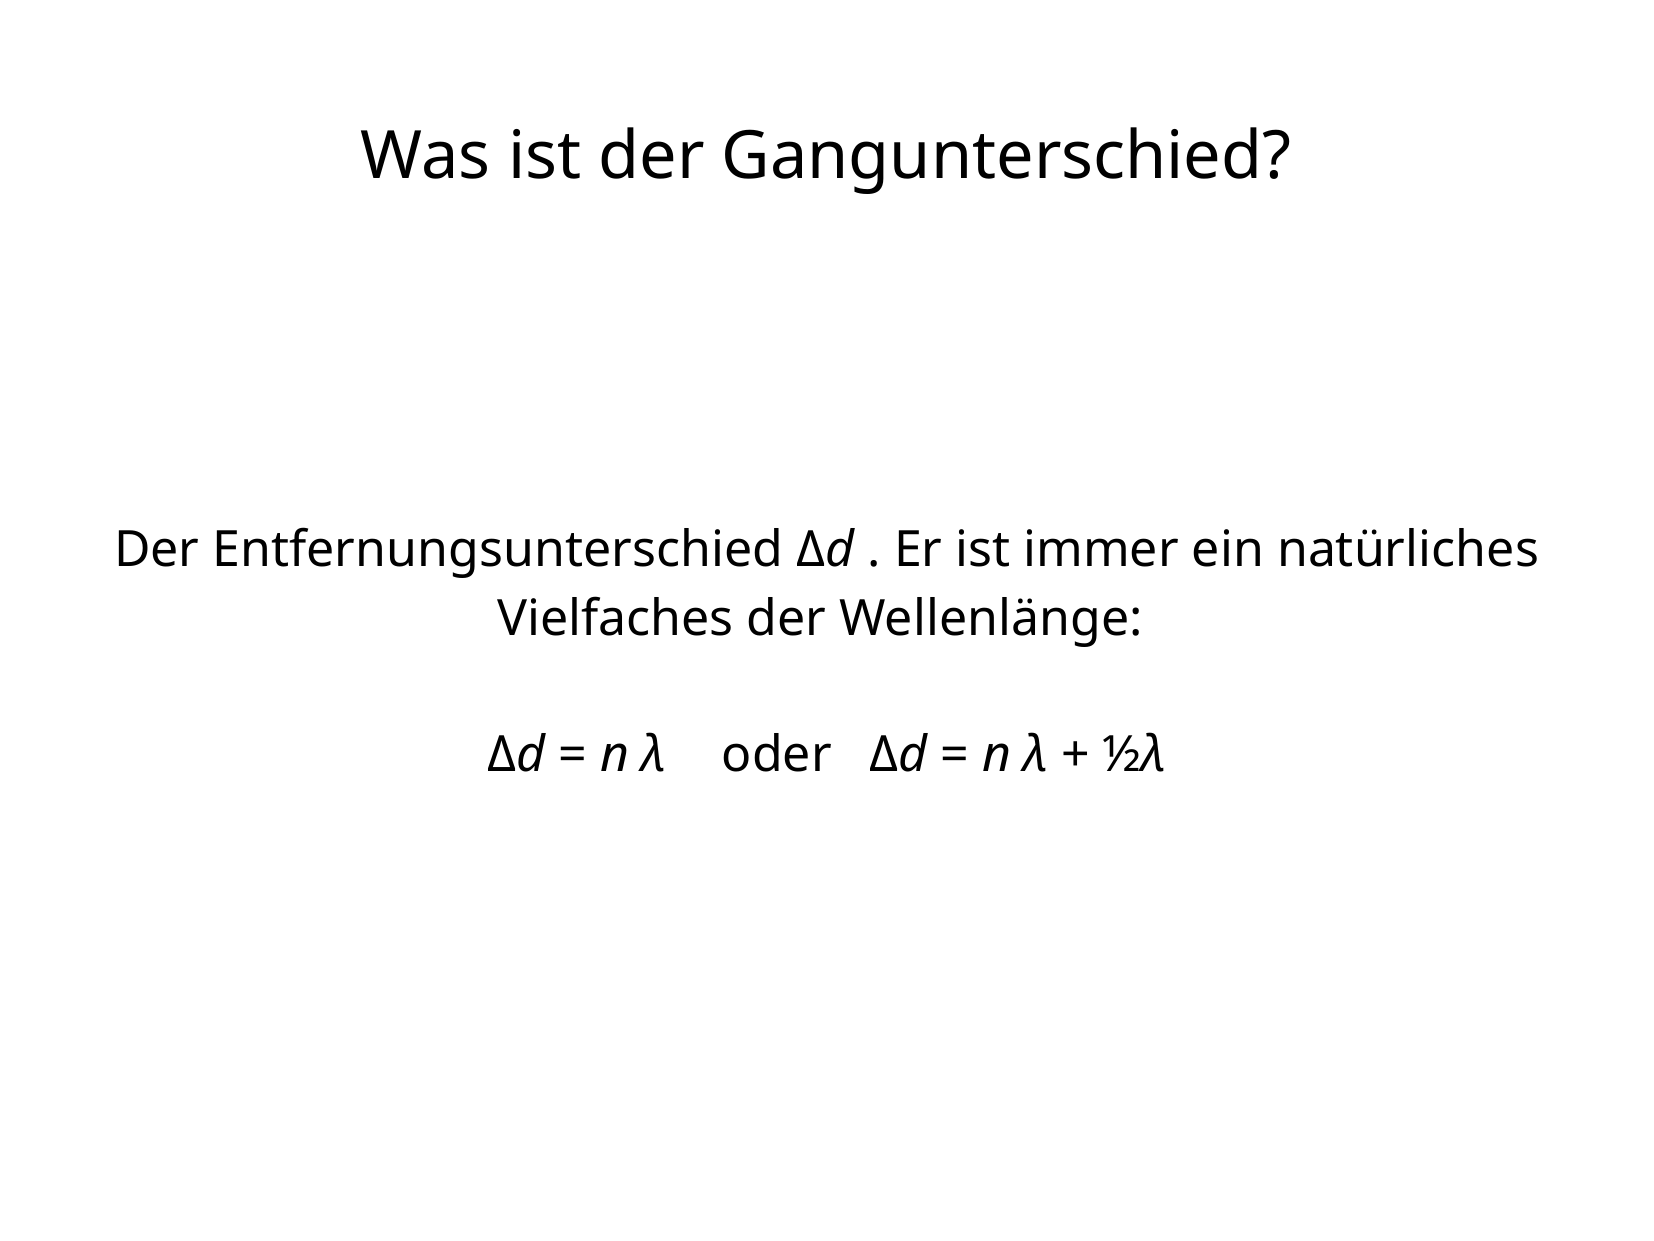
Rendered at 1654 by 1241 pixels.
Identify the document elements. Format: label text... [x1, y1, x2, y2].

title Was ist der Gangunterschied? [82, 49, 1571, 257]
subtitle Der Entfernungsunterschied Δd . Er ist immer ein natürliches Vielfaches der Wellenlänge: Δd = n λ oder Δd = n λ + ½λ [82, 290, 1571, 1010]
